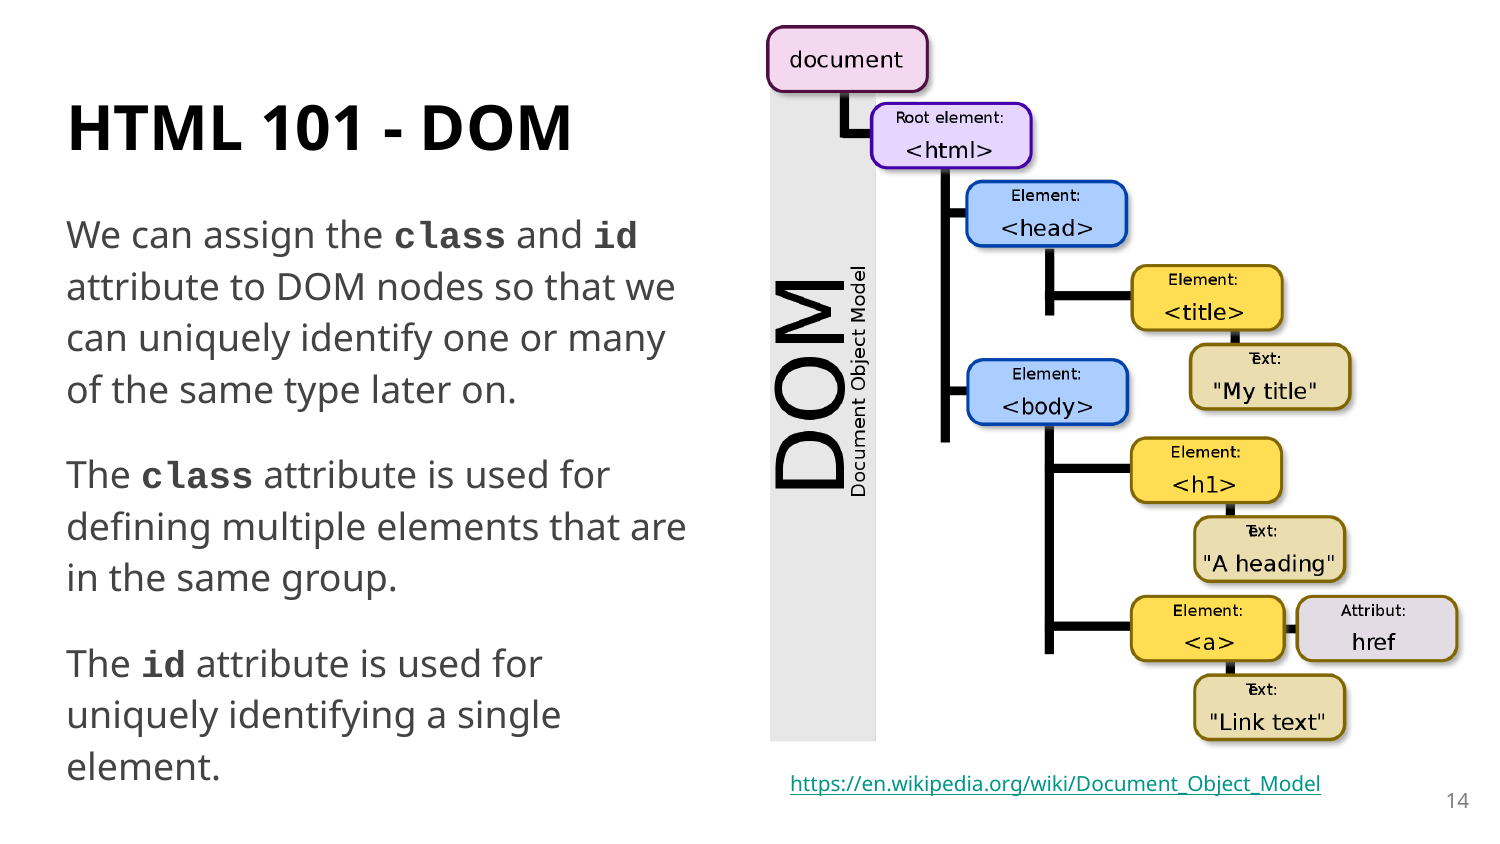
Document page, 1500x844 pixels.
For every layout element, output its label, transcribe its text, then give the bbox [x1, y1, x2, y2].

text_box https://en.wikipedia.org/wiki/Document_Object_Model [775, 756, 1382, 811]
list We can assign the class and id attribute to DOM nodes so that we can uniquely identify one or many of the same type later on. The class attribute is used for defining multiple elements that are in the same group. The id attribute is used for uniquely identifying a single element. [51, 189, 705, 750]
picture [766, 25, 1466, 750]
title HTML 101 - DOM [51, 72, 766, 176]
slide_number <number> [1394, 769, 1484, 834]
